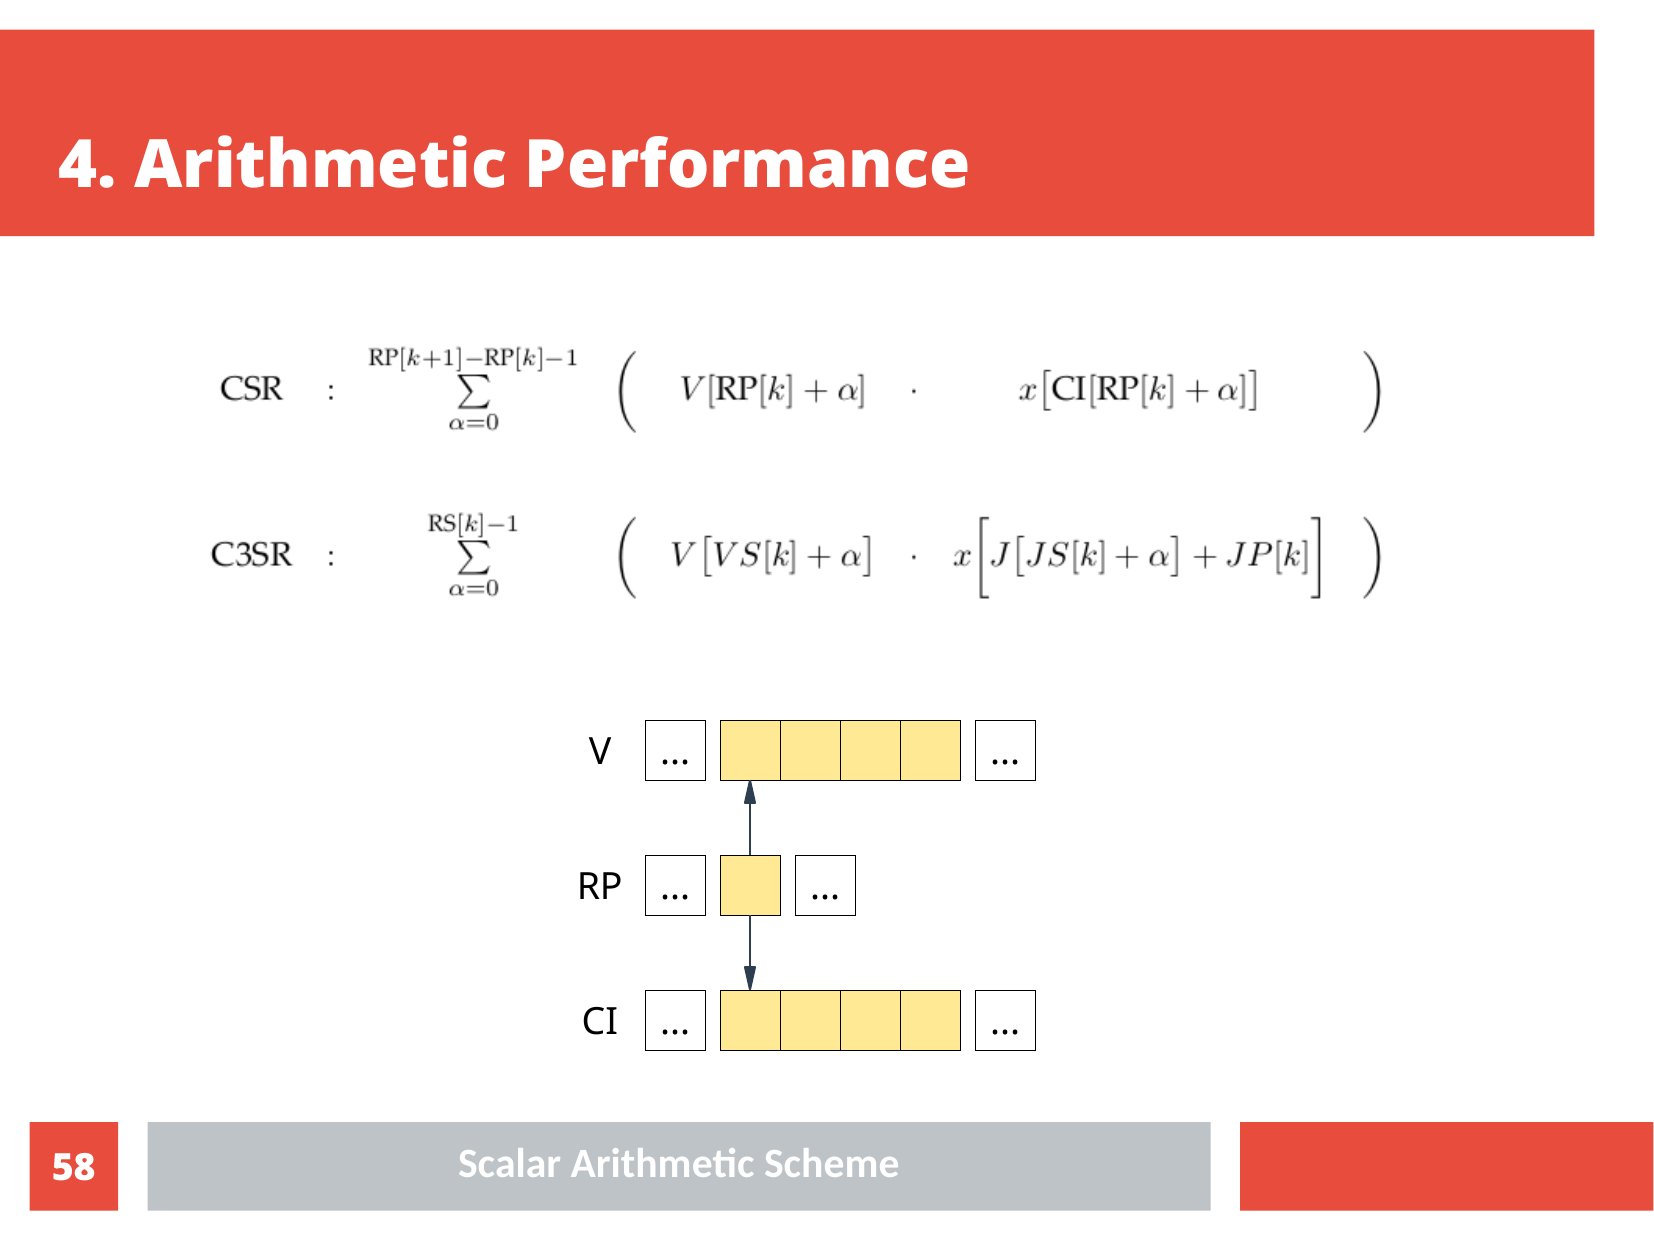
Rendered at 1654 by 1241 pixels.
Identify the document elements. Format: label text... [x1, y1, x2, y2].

text_box [720, 720, 961, 781]
text_box [720, 990, 961, 1051]
text_box RP [570, 855, 631, 916]
text_box ... [975, 720, 1036, 781]
text_box Scalar Arithmetic Scheme [150, 1125, 1208, 1209]
title 4. Arithmetic Performance [59, 59, 1595, 207]
text_box ... [645, 990, 706, 1051]
text_box V [570, 720, 631, 781]
text_box ... [795, 855, 856, 916]
text_box ... [645, 720, 706, 781]
text_box [720, 855, 781, 916]
picture [150, 306, 1422, 631]
text_box ... [645, 855, 706, 916]
text_box ... [975, 990, 1036, 1051]
text_box CI [570, 990, 631, 1051]
